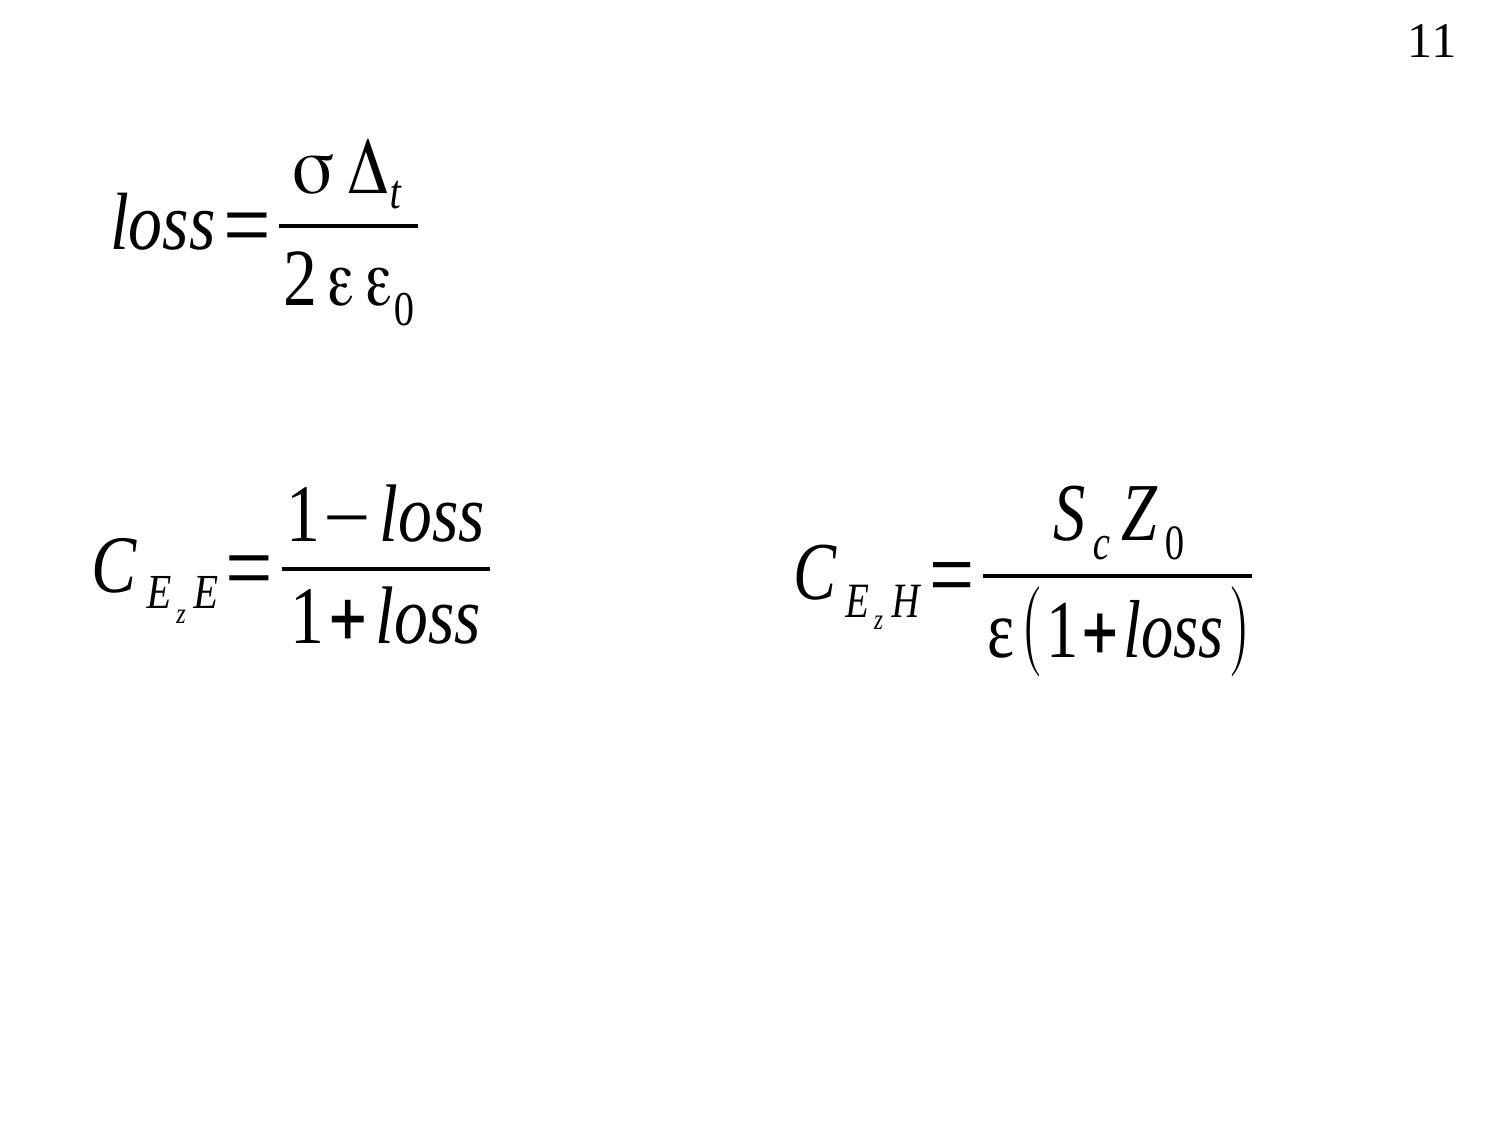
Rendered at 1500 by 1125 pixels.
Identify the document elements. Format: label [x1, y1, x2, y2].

chart [766, 466, 1283, 682]
chart [74, 469, 510, 664]
chart [93, 132, 437, 337]
